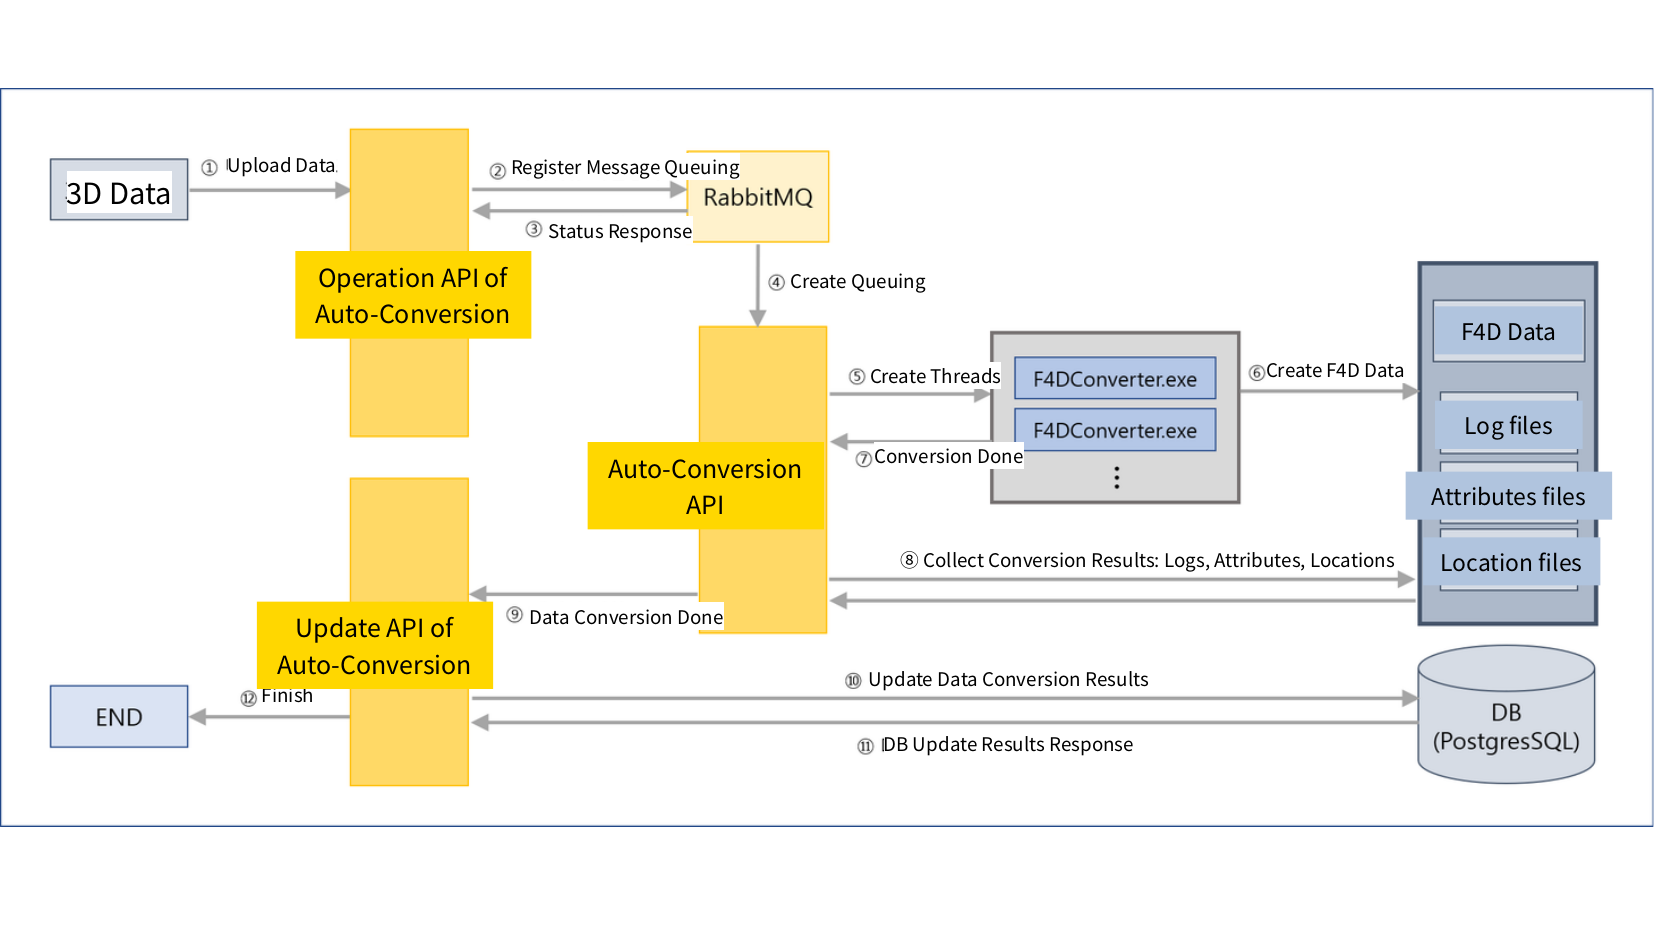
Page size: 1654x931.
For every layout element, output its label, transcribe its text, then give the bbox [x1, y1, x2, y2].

text_box Attributes files [1405, 471, 1613, 520]
text_box Conversion Done [853, 429, 1045, 482]
text_box Create F4D Data [1247, 345, 1424, 394]
text_box DB Update Results Response [847, 722, 1171, 766]
picture [0, 88, 1654, 827]
text_box Data Conversion Done [507, 594, 747, 638]
text_box 3D Data [44, 163, 194, 221]
text_box Create Queuing [770, 255, 947, 305]
text_box Update Data Conversion Results [847, 656, 1171, 700]
text_box Location files [1423, 537, 1601, 586]
text_box Status Response [525, 208, 717, 252]
text_box F4D Data [1435, 306, 1583, 355]
text_box Update API of Auto-Conversion [256, 601, 494, 689]
text_box Finish [238, 673, 338, 716]
text_box Create Threads [847, 350, 1024, 400]
text_box Auto-Conversion API [587, 442, 824, 530]
text_box ⑧ Collect Conversion Results: Logs, Attributes, Locations [885, 538, 1423, 581]
text_box Register Message Queuing [489, 142, 762, 191]
text_box Operation API of Auto-Conversion [295, 251, 532, 339]
text_box Log files [1435, 400, 1583, 449]
text_box Upload Data [197, 142, 368, 186]
